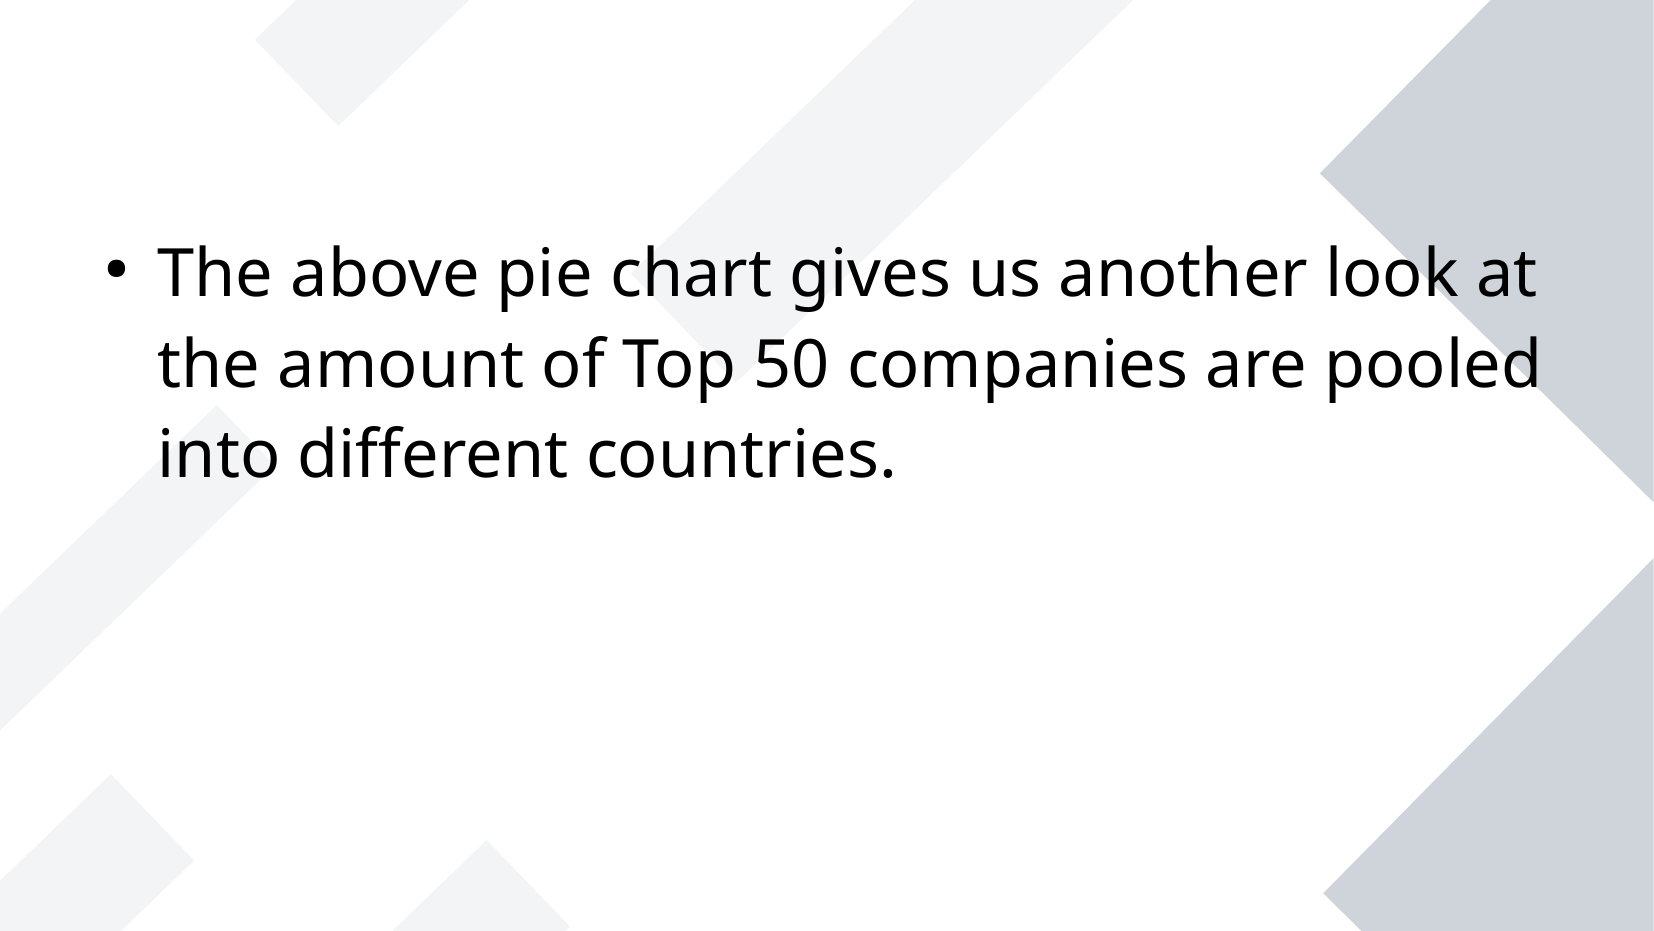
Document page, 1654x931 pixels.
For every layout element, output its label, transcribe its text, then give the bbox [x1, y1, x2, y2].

list The above pie chart gives us another look at the amount of Top 50 companies are pooled into different countries. [86, 225, 1576, 765]
